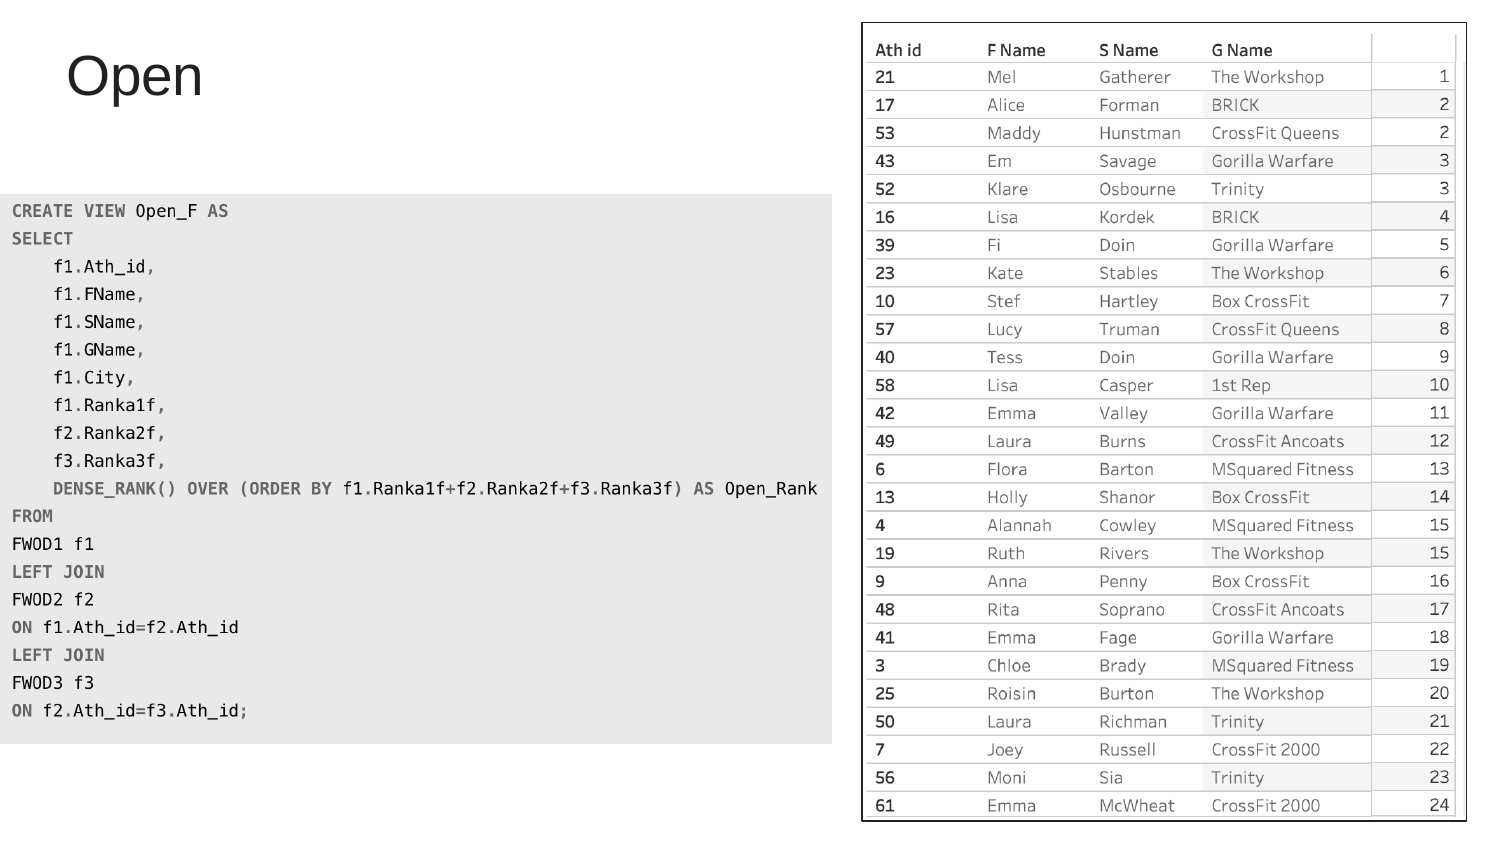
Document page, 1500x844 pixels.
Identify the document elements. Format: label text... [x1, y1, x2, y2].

picture [862, 23, 1466, 821]
picture [0, 194, 832, 744]
title Open [51, 29, 222, 124]
